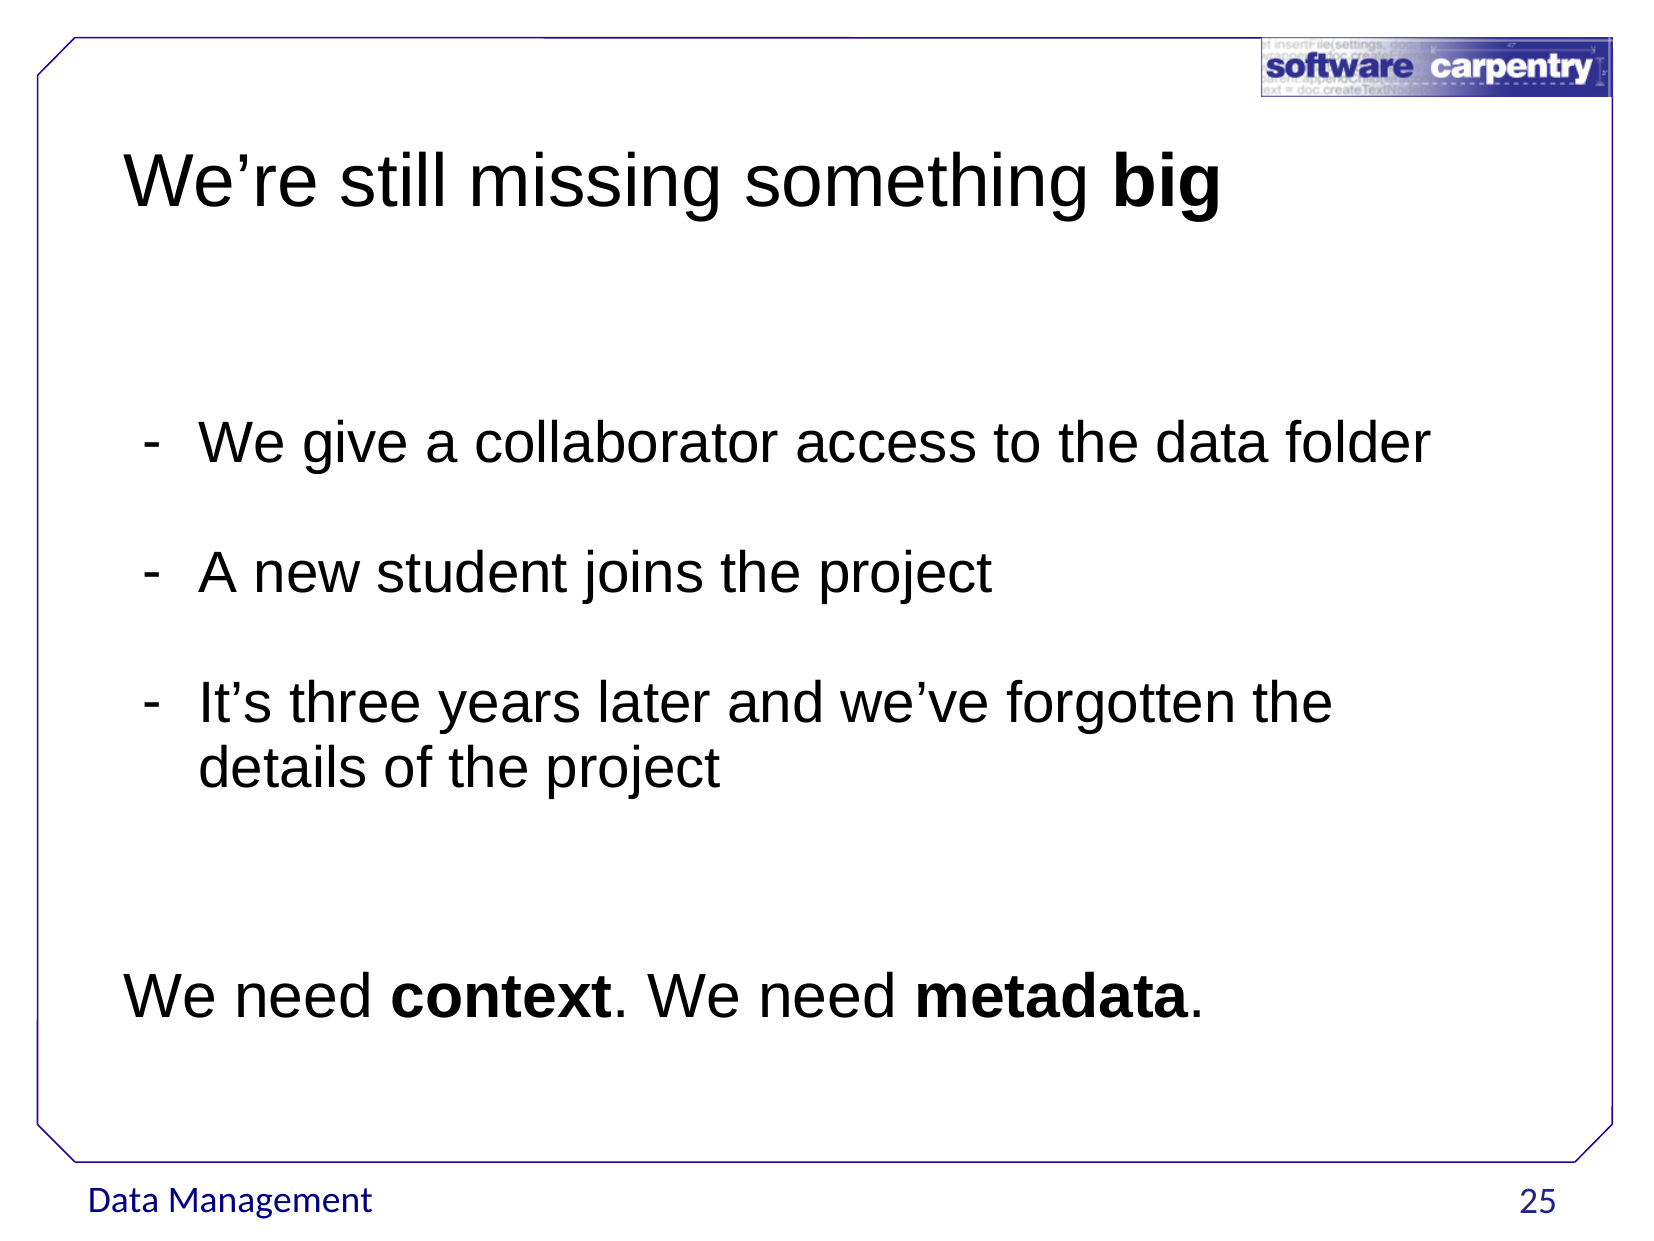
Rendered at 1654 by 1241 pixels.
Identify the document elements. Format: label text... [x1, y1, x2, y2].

text_box <number> [1185, 1168, 1572, 1235]
picture [1261, 37, 1613, 97]
text_box We’re still missing something big [108, 132, 1555, 232]
text_box We give a collaborator access to the data folder A new student joins the project It’s three years later and we’ve forgotten the details of the project [127, 402, 1508, 809]
text_box We need context. We need metadata. [108, 953, 1555, 1040]
